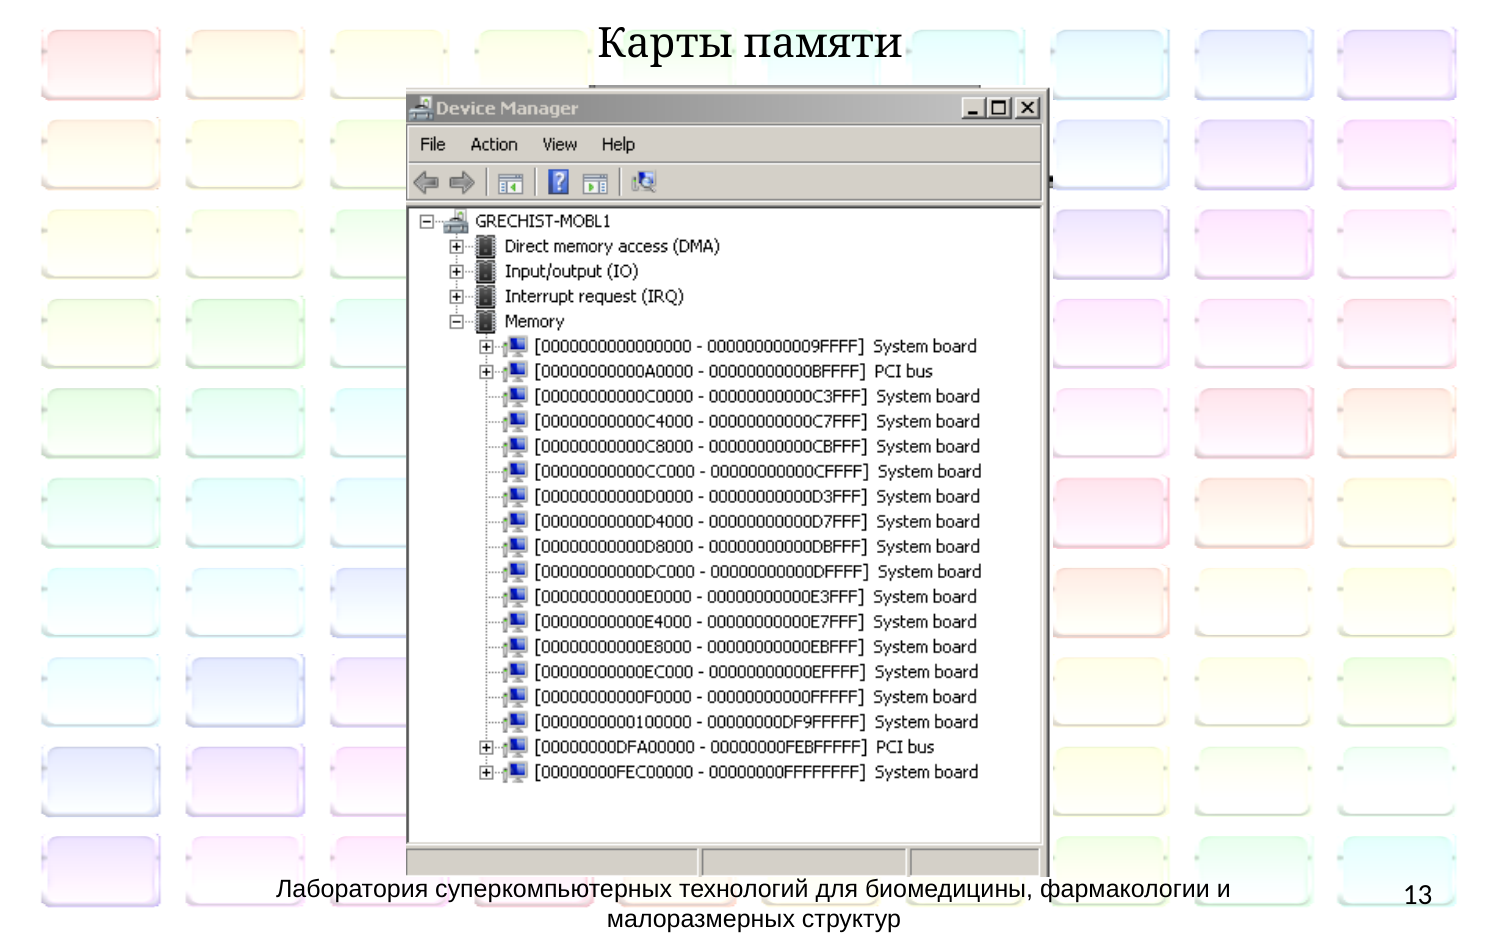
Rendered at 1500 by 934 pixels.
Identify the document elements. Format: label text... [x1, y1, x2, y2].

title Карты памяти [75, 7, 1426, 72]
text_box <номер> [1387, 868, 1473, 918]
text_box Лаборатория суперкомпьютерных технологий для биомедицины, фармакологии и малоразмерных структур [171, 864, 1338, 915]
picture [0, 0, 1500, 934]
